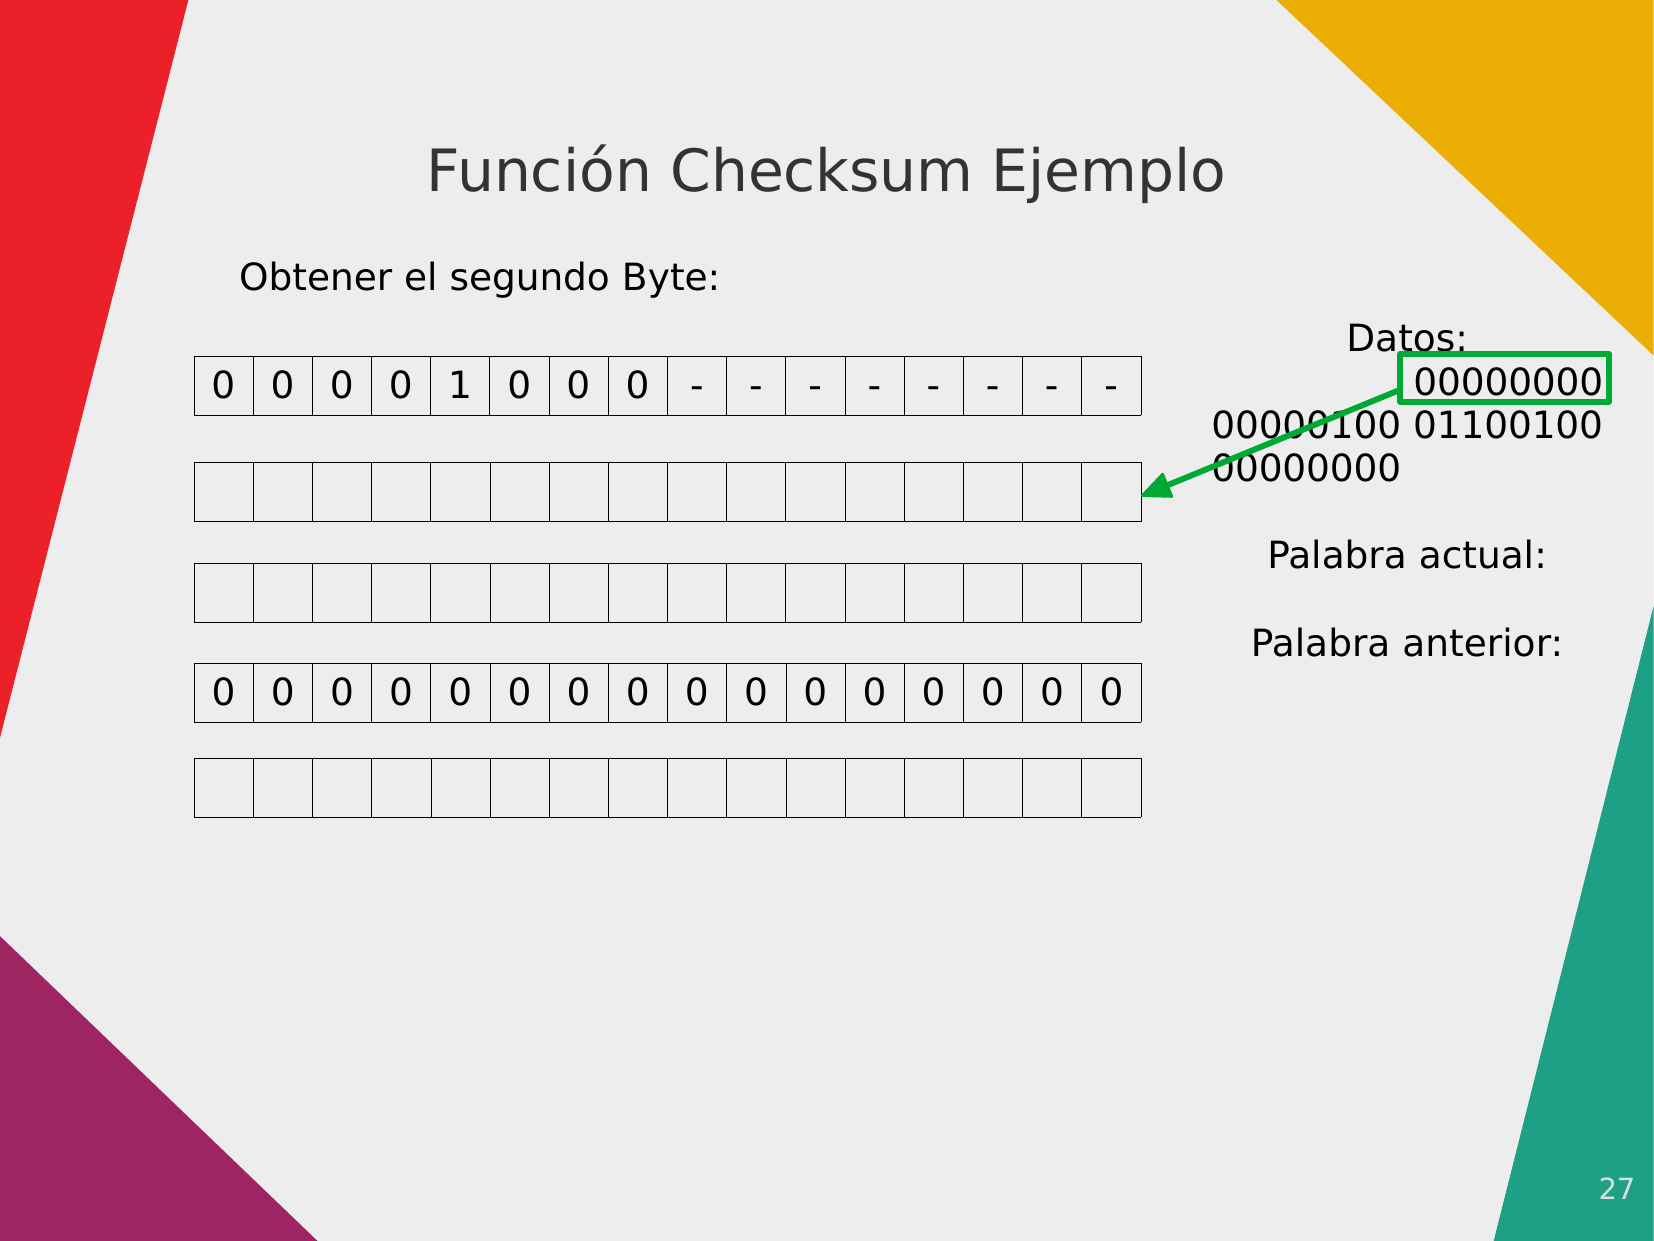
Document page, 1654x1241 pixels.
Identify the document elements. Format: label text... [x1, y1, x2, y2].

table_header [550, 564, 608, 622]
table_header [372, 463, 430, 521]
table_header [787, 759, 845, 817]
table_header - [668, 357, 726, 415]
table_header - [964, 357, 1022, 415]
table_header 0 [490, 357, 549, 415]
table_header 0 [1082, 664, 1141, 722]
table_header - [1023, 357, 1081, 415]
table_header 0 [313, 357, 371, 415]
table_header [313, 463, 371, 521]
table_header 0 [905, 664, 963, 722]
table_header 0 [1023, 664, 1081, 722]
table_header [609, 463, 667, 521]
table_header - [846, 357, 904, 415]
table_header 0 [254, 357, 312, 415]
table_header [905, 564, 963, 622]
table_header [727, 759, 786, 817]
table_header [372, 564, 430, 622]
table_header [1023, 564, 1081, 622]
table_header [668, 564, 726, 622]
table_header [786, 463, 845, 521]
table_header [491, 564, 549, 622]
table_header 0 [372, 664, 430, 722]
table_header [846, 463, 904, 521]
table_header 0 [313, 664, 371, 722]
table_header [431, 564, 490, 622]
table_header - [727, 357, 785, 415]
table_header [550, 759, 608, 817]
table_header [609, 759, 667, 817]
table_header [491, 463, 549, 521]
table_header 0 [846, 664, 904, 722]
table_header [195, 759, 253, 817]
table_header [195, 463, 253, 521]
table_header 0 [254, 664, 312, 722]
table_header [372, 759, 431, 817]
table_header [727, 564, 785, 622]
table_header [964, 564, 1022, 622]
text_box Datos: 00000000 00000100 01100100 00000000 Palabra actual: Palabra anterior: [1196, 309, 1619, 934]
table_header - [905, 357, 963, 415]
table_header [254, 463, 312, 521]
table_header 0 [550, 357, 608, 415]
table_header [668, 759, 726, 817]
table_header 0 [787, 664, 845, 722]
table_header [1082, 759, 1141, 817]
table_header 0 [668, 664, 726, 722]
table_header [432, 759, 490, 817]
title Función Checksum Ejemplo [114, 73, 1539, 271]
table_header [727, 463, 785, 521]
table_header [313, 564, 371, 622]
table_header [905, 463, 963, 521]
table_header 0 [195, 357, 253, 415]
table_header [313, 759, 371, 817]
text_box Obtener el segundo Byte: [224, 248, 736, 307]
table_header [905, 759, 963, 817]
table_header [964, 759, 1022, 817]
table_header [1023, 463, 1081, 521]
table_header [1082, 463, 1141, 521]
table_header 0 [195, 664, 253, 722]
table_header [846, 564, 904, 622]
table_header - [1082, 357, 1141, 415]
table_header 0 [372, 357, 430, 415]
table_header [964, 463, 1022, 521]
table_header [550, 463, 608, 521]
table_header 0 [964, 664, 1022, 722]
table_header 0 [431, 664, 490, 722]
table_header [491, 759, 549, 817]
table_header 0 [609, 357, 667, 415]
text_box Datos: 00000000 00000100 01100100 00000000 Palabra actual: Palabra anterior: [1403, 357, 1606, 399]
table_header [668, 463, 726, 521]
table_header 1 [431, 357, 489, 415]
table_header [195, 564, 253, 622]
table_header [786, 564, 845, 622]
table_header 0 [609, 664, 667, 722]
table_header 0 [550, 664, 608, 722]
table_header [254, 564, 312, 622]
table_header [1082, 564, 1141, 622]
table_header [1023, 759, 1081, 817]
table_header 0 [491, 664, 549, 722]
table_header [846, 759, 904, 817]
table_header [254, 759, 312, 817]
table_header 0 [727, 664, 786, 722]
table_header [609, 564, 667, 622]
table_header [431, 463, 490, 521]
table_header - [786, 357, 845, 415]
